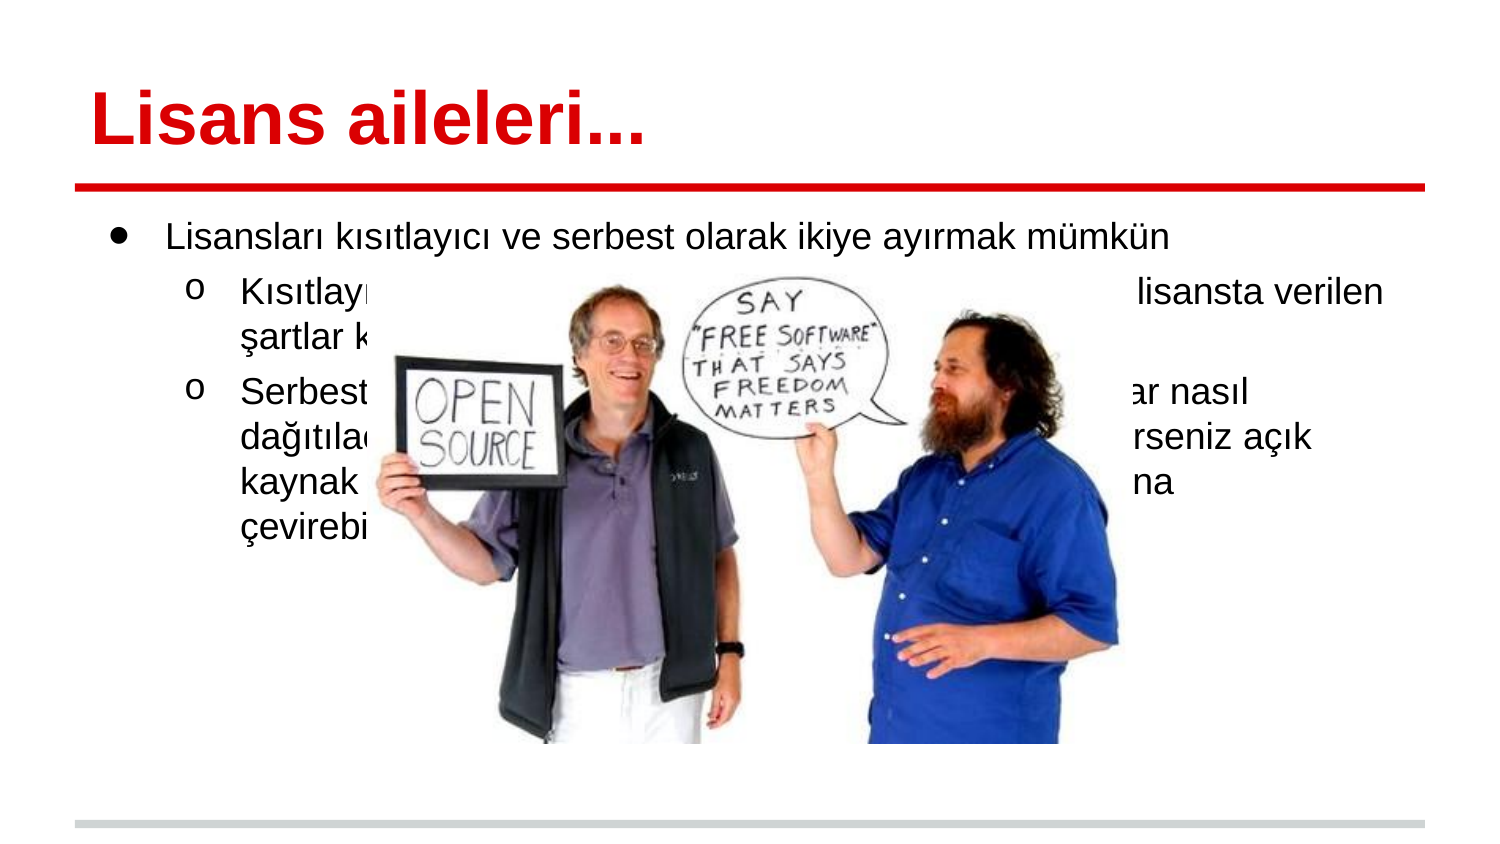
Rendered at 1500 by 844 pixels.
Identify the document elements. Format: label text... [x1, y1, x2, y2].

picture [367, 261, 1133, 744]
title Lisans aileleri... [75, 33, 1425, 175]
list Lisansları kısıtlayıcı ve serbest olarak ikiye ayırmak mümkün Kısıtlayıcı lisanslarda yazılımı alan kişi yazılımı ancak lisansta verilen şartlar kapsamında yeniden dağıtabilir. Bu lisans Serbest lisanslarda ise yazılımın lisansı yazılımın tekrar nasıl dağıtılacağı konusunda bir kısıtlama koymamıştır. İsterseniz açık kaynak kodlu aldığınız bir yazılımı kapalı kaynak koduna çevirebilirsiniz! [75, 196, 1425, 808]
